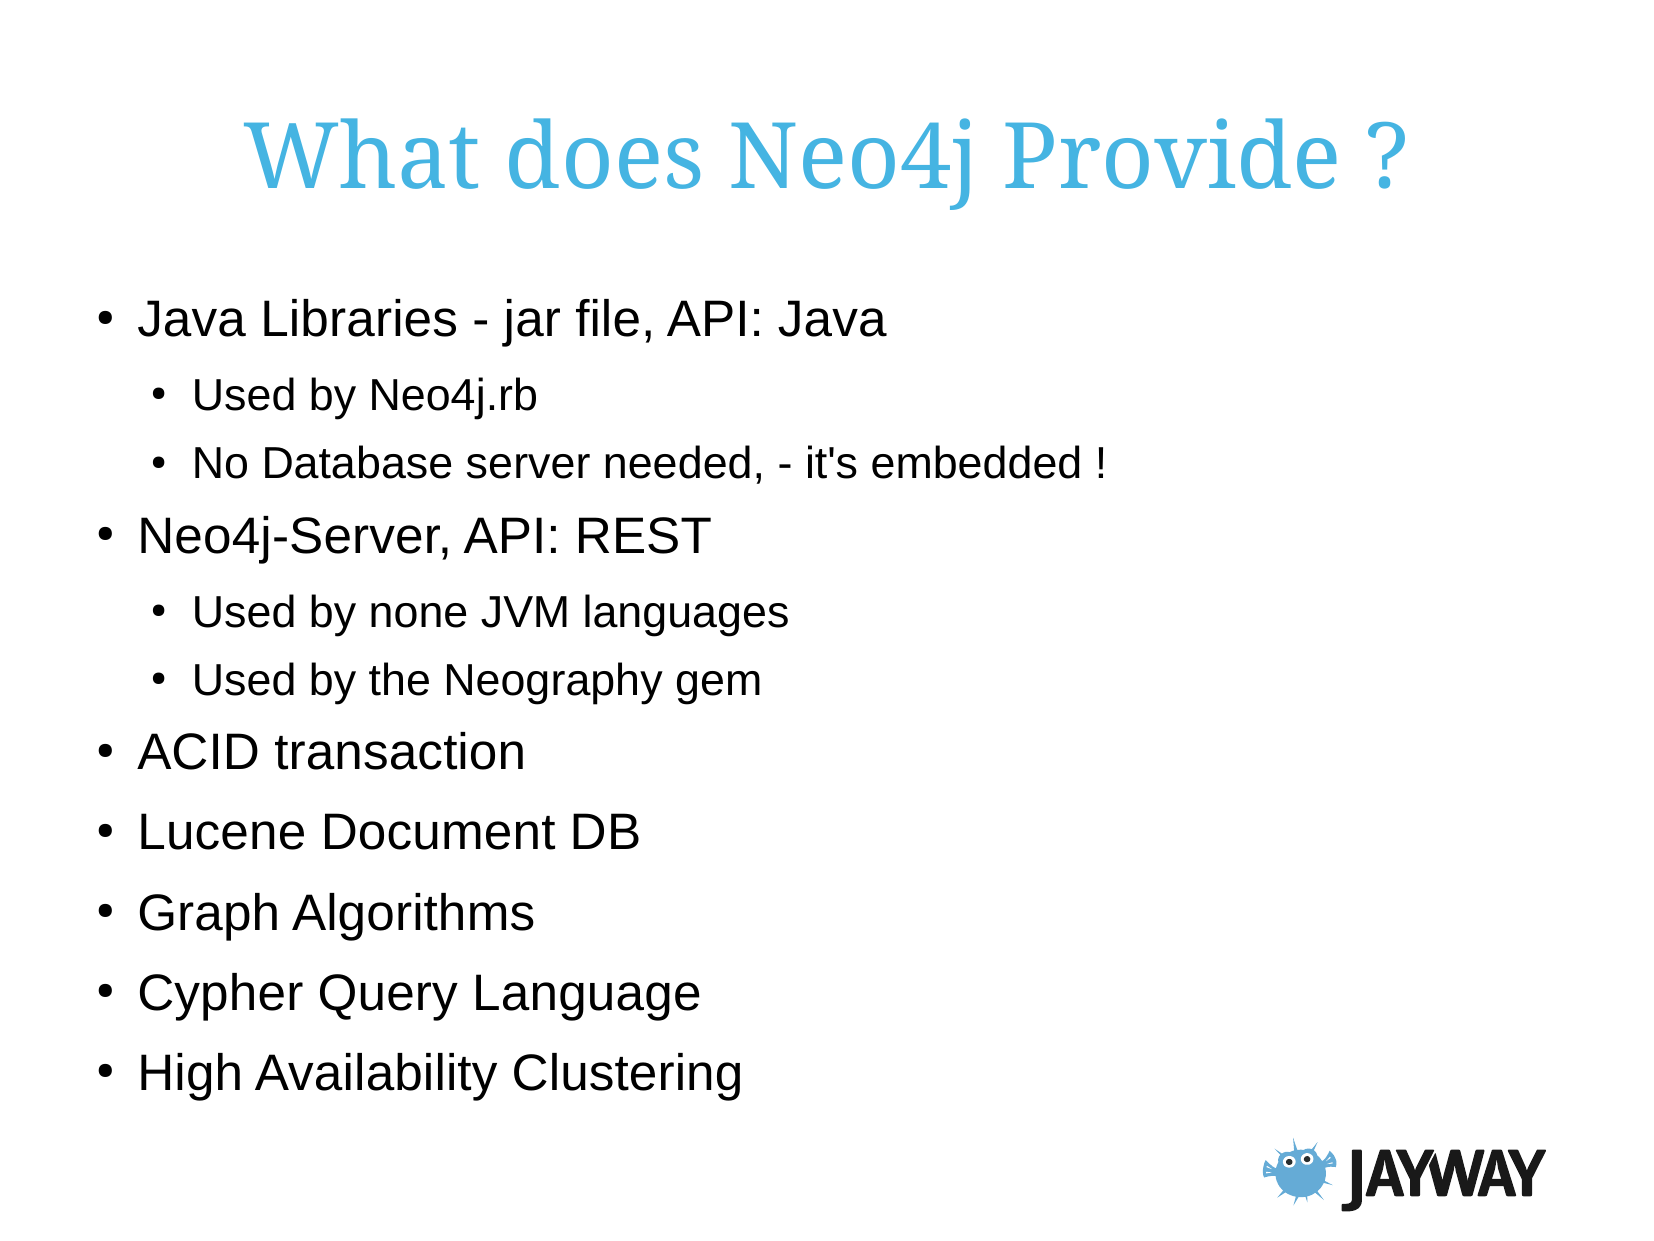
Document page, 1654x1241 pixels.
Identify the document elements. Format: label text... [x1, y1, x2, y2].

list Java Libraries - jar file, API: Java Used by Neo4j.rb No Database server needed, - it's embedded ! Neo4j-Server, API: REST Used by none JVM languages Used by the Neography gem ACID transaction Lucene Document DB Graph Algorithms Cypher Query Language High Availability Clustering [82, 290, 1571, 1109]
title What does Neo4j Provide ? [82, 49, 1571, 257]
